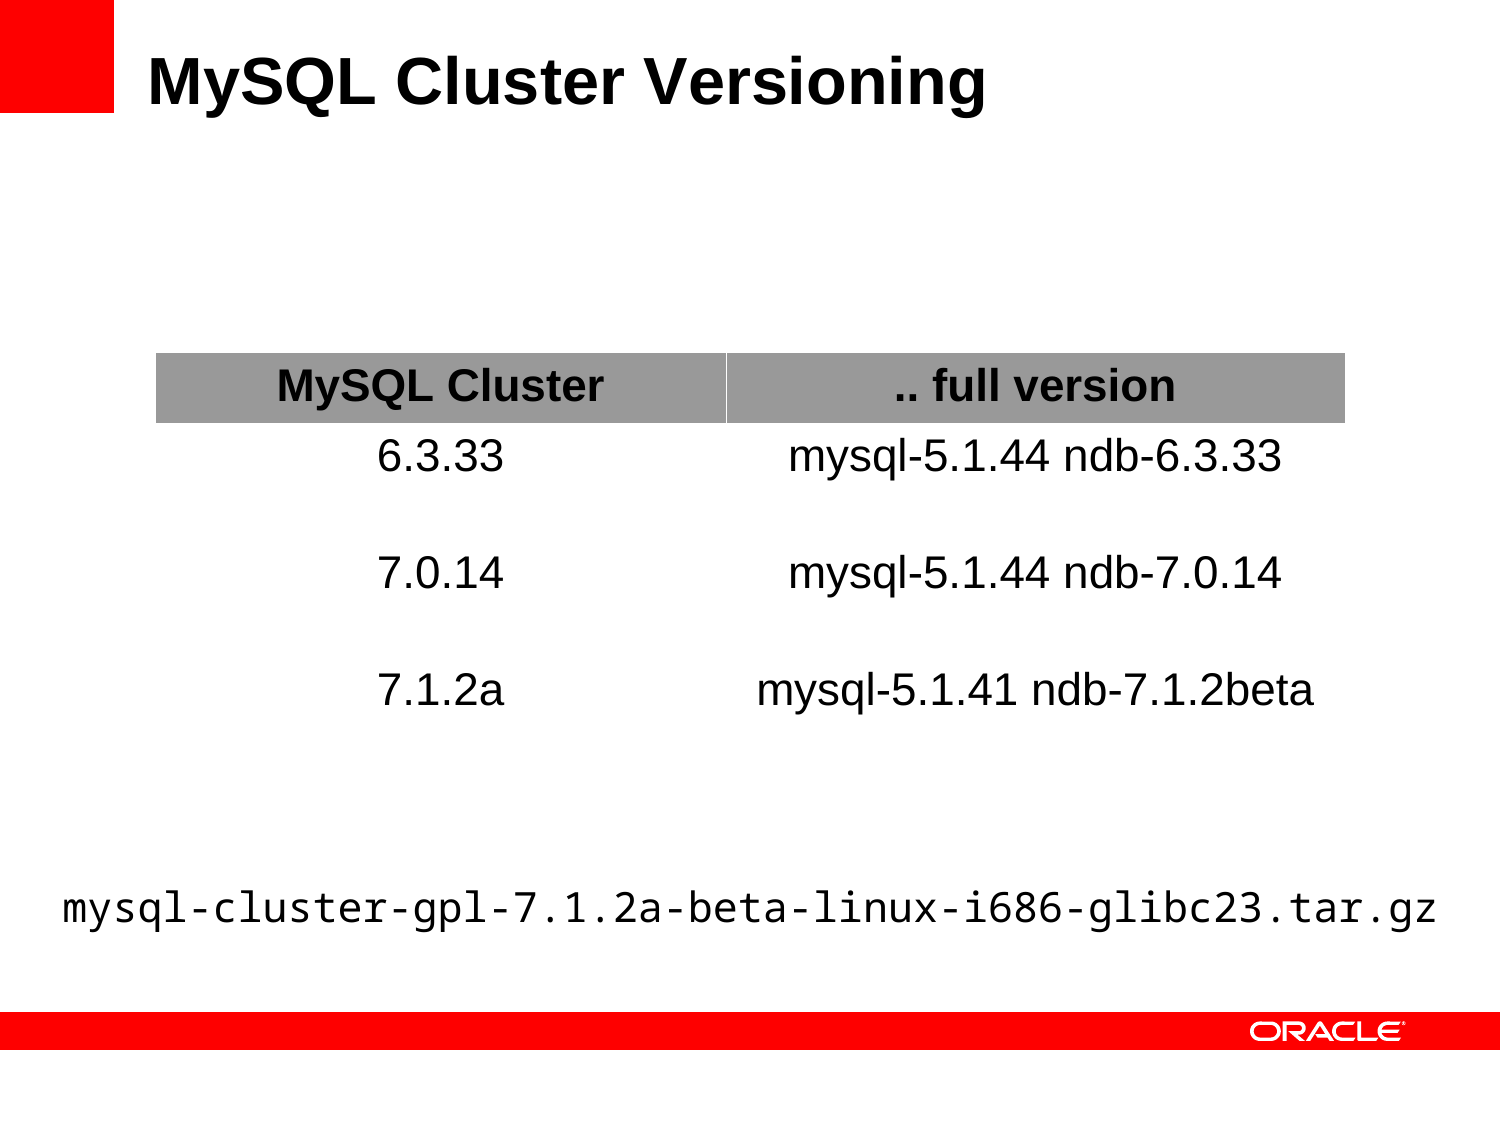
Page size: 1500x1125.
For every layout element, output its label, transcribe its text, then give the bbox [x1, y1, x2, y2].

title MySQL Cluster Versioning [147, 8, 1392, 119]
table_header .. full version [727, 353, 1345, 423]
table_cell 7.0.14 [156, 540, 726, 656]
table_cell 7.1.2a [156, 657, 726, 773]
table_header MySQL Cluster [156, 353, 726, 423]
picture [0, 1012, 1500, 1050]
text_box mysql-cluster-gpl-7.1.2a-beta-linux-i686-glibc23.tar.gz [18, 882, 1482, 938]
picture [0, 0, 114, 113]
table_cell 6.3.33 [156, 424, 726, 539]
table_cell mysql-5.1.44 ndb-6.3.33 [727, 424, 1345, 539]
table_cell mysql-5.1.44 ndb-7.0.14 [727, 540, 1345, 656]
table_cell mysql-5.1.41 ndb-7.1.2beta [727, 657, 1345, 773]
